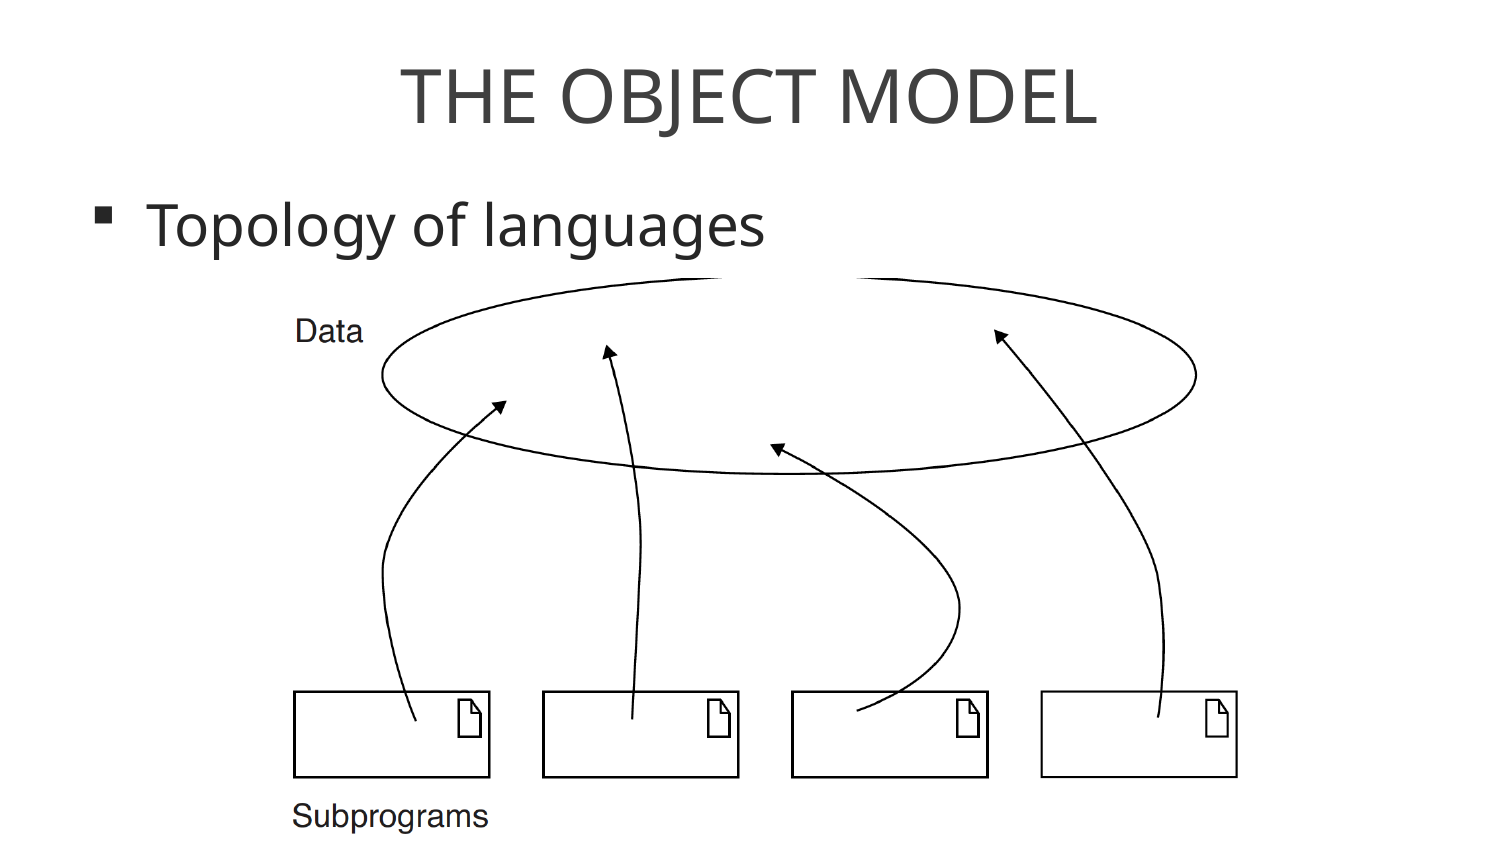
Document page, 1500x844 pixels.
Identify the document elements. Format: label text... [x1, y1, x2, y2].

list Topology of languages [75, 180, 1425, 778]
title The object model [75, 23, 1425, 164]
picture [249, 262, 1255, 844]
